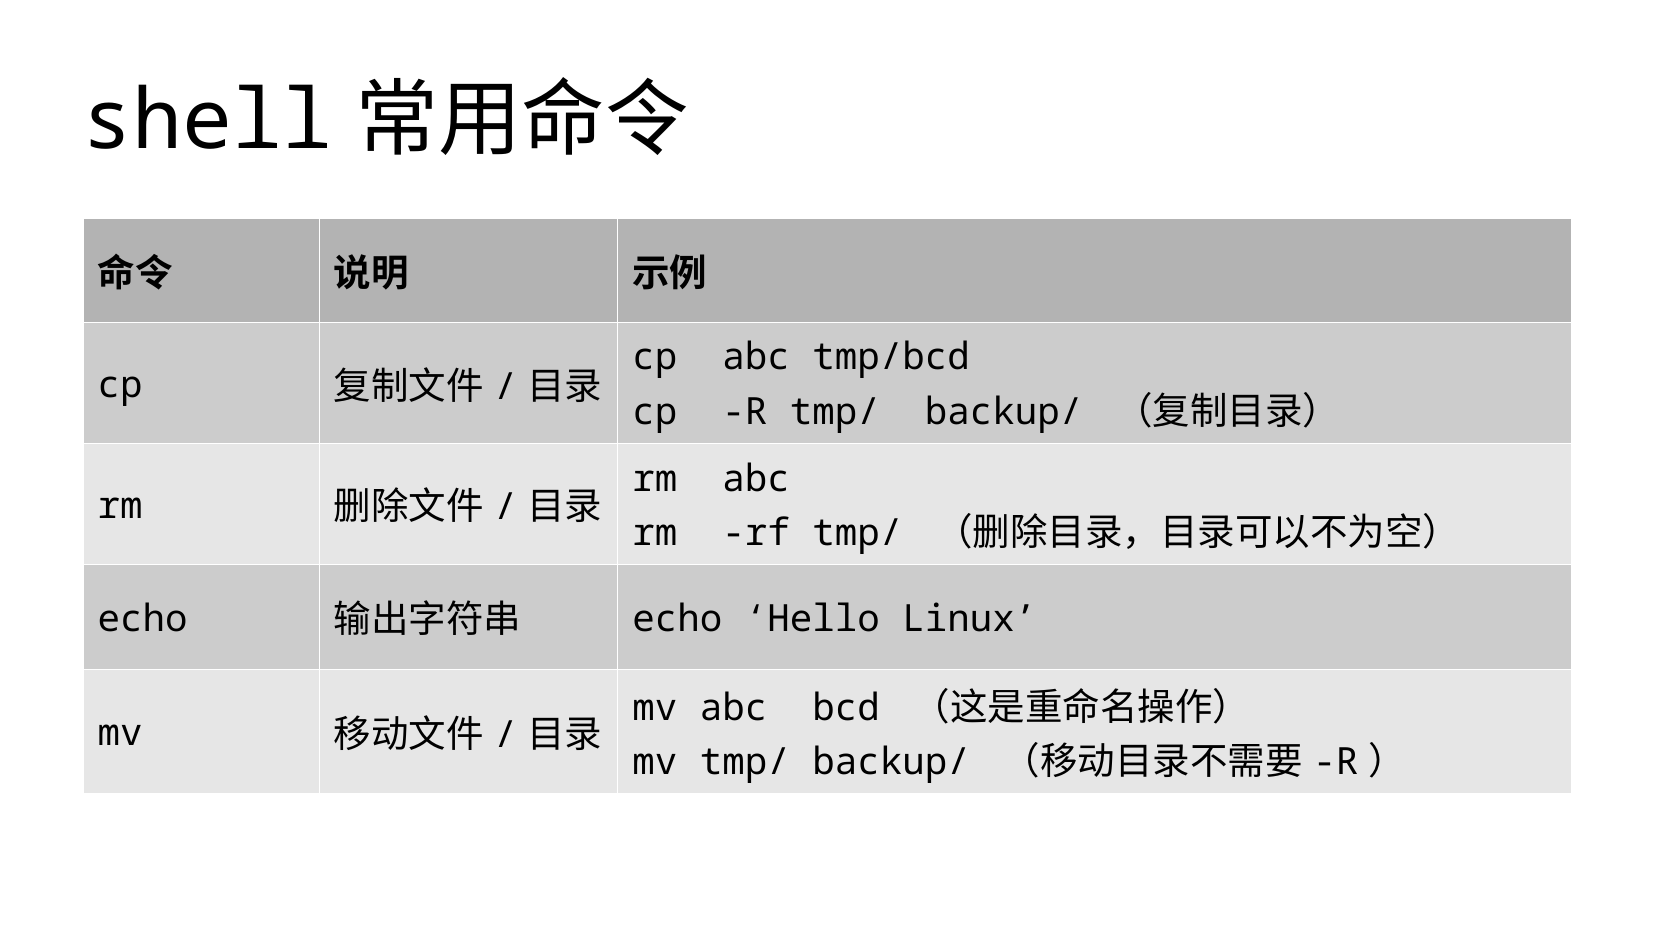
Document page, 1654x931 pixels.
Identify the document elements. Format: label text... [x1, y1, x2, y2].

table_cell echo [84, 565, 319, 669]
table_cell echo ‘Hello Linux’ [618, 565, 1571, 669]
title shell常用命令 [82, 37, 1571, 189]
table_cell mv abc bcd （这是重命名操作） mv tmp/ backup/ （移动目录不需要-R） [618, 670, 1571, 793]
table_cell 移动文件/目录 [320, 670, 617, 793]
table_cell rm [84, 444, 319, 564]
table_cell 删除文件/目录 [320, 444, 617, 564]
table_cell cp [84, 323, 319, 443]
table_cell mv [84, 670, 319, 793]
table_header 说明 [320, 219, 617, 322]
table_header 示例 [618, 219, 1571, 322]
table_header 命令 [84, 219, 319, 322]
table_cell 复制文件/目录 [320, 323, 617, 443]
table_cell 输出字符串 [320, 565, 617, 669]
table_cell cp abc tmp/bcd cp -R tmp/ backup/ （复制目录） [618, 323, 1571, 443]
table_cell rm abc rm -rf tmp/ （删除目录，目录可以不为空） [618, 444, 1571, 564]
